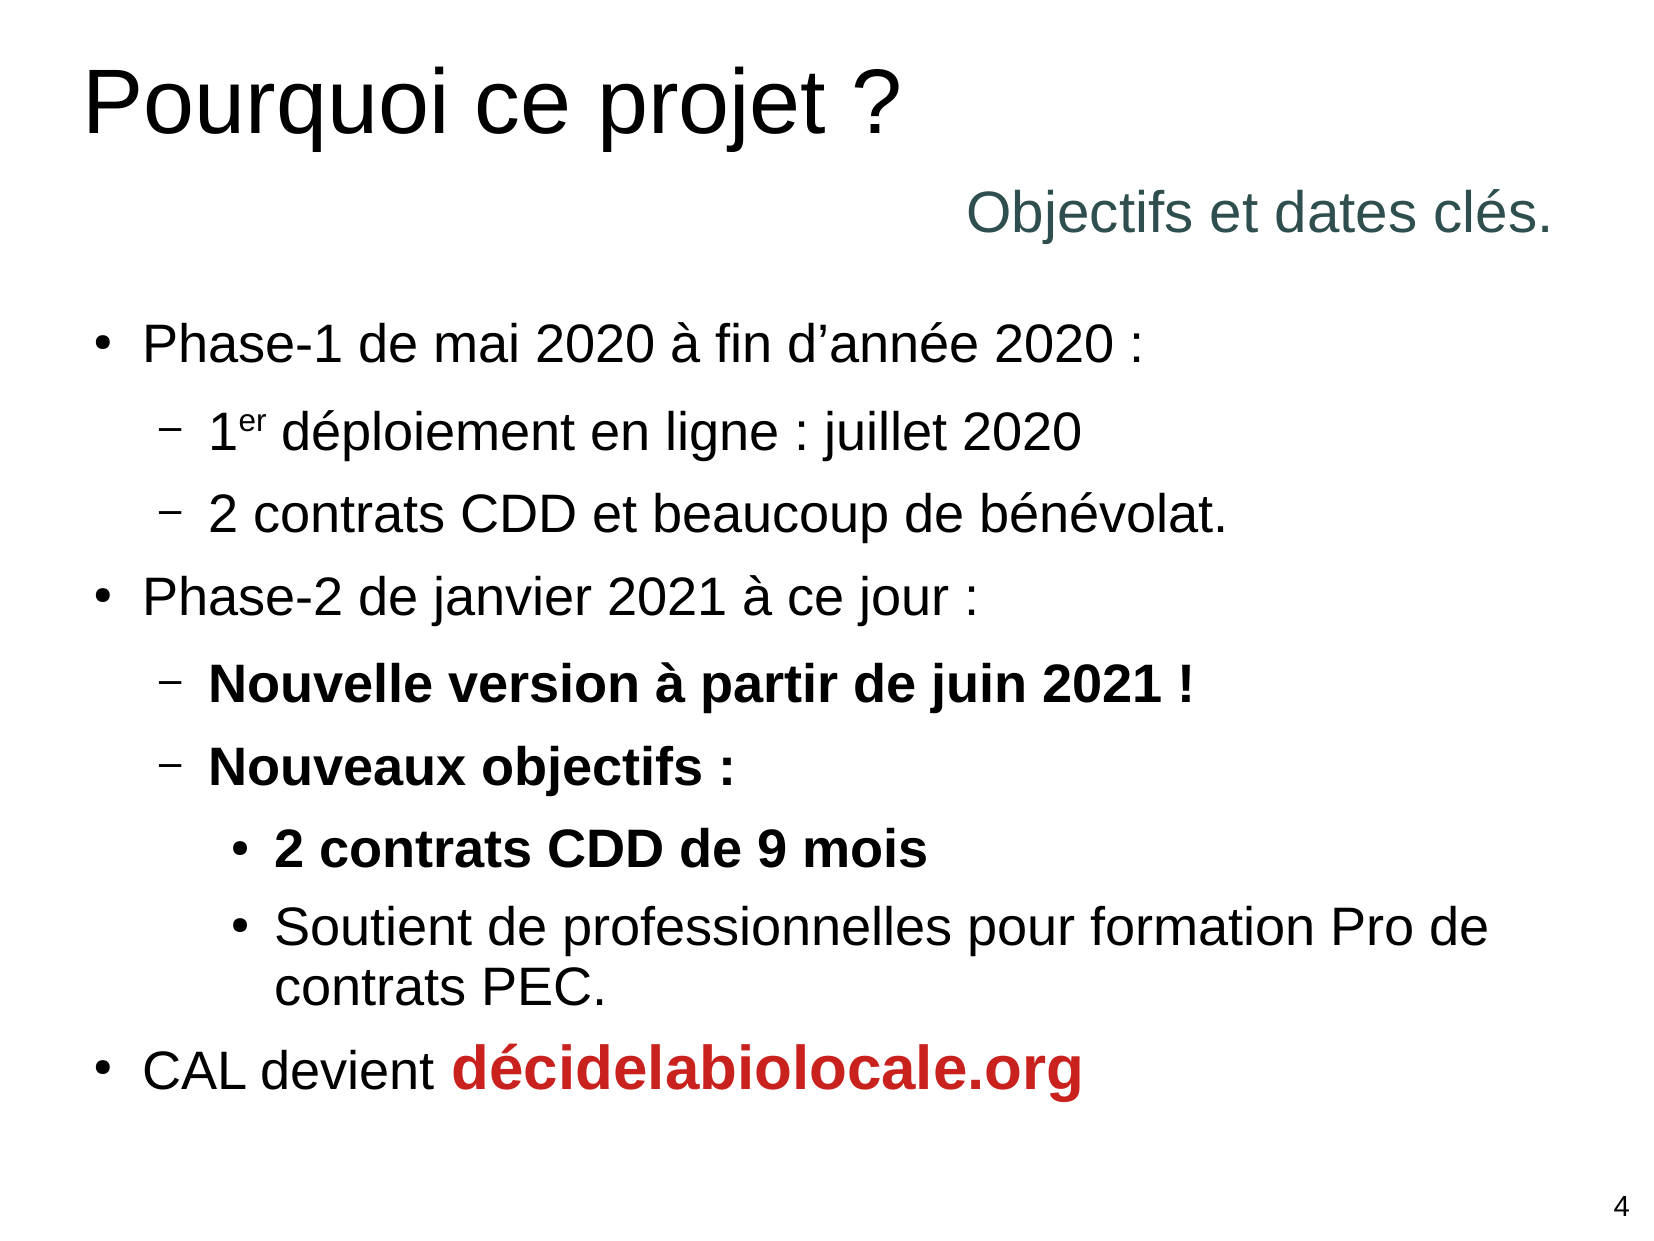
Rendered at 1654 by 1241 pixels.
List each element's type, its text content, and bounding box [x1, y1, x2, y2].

list Phase-1 de mai 2020 à fin d’année 2020 : 1er déploiement en ligne : juillet 2020 2 contrats CDD et beaucoup de bénévolat. Phase-2 de janvier 2021 à ce jour : Nouvelle version à partir de juin 2021 ! Nouveaux objectifs : 2 contrats CDD de 9 mois Soutient de professionnelles pour formation Pro de contrats PEC. CAL devient décidelabiolocale.org [76, 312, 1565, 1110]
title Pourquoi ce projet ? [82, 49, 1571, 154]
title Objectifs et dates clés. [82, 165, 1571, 260]
